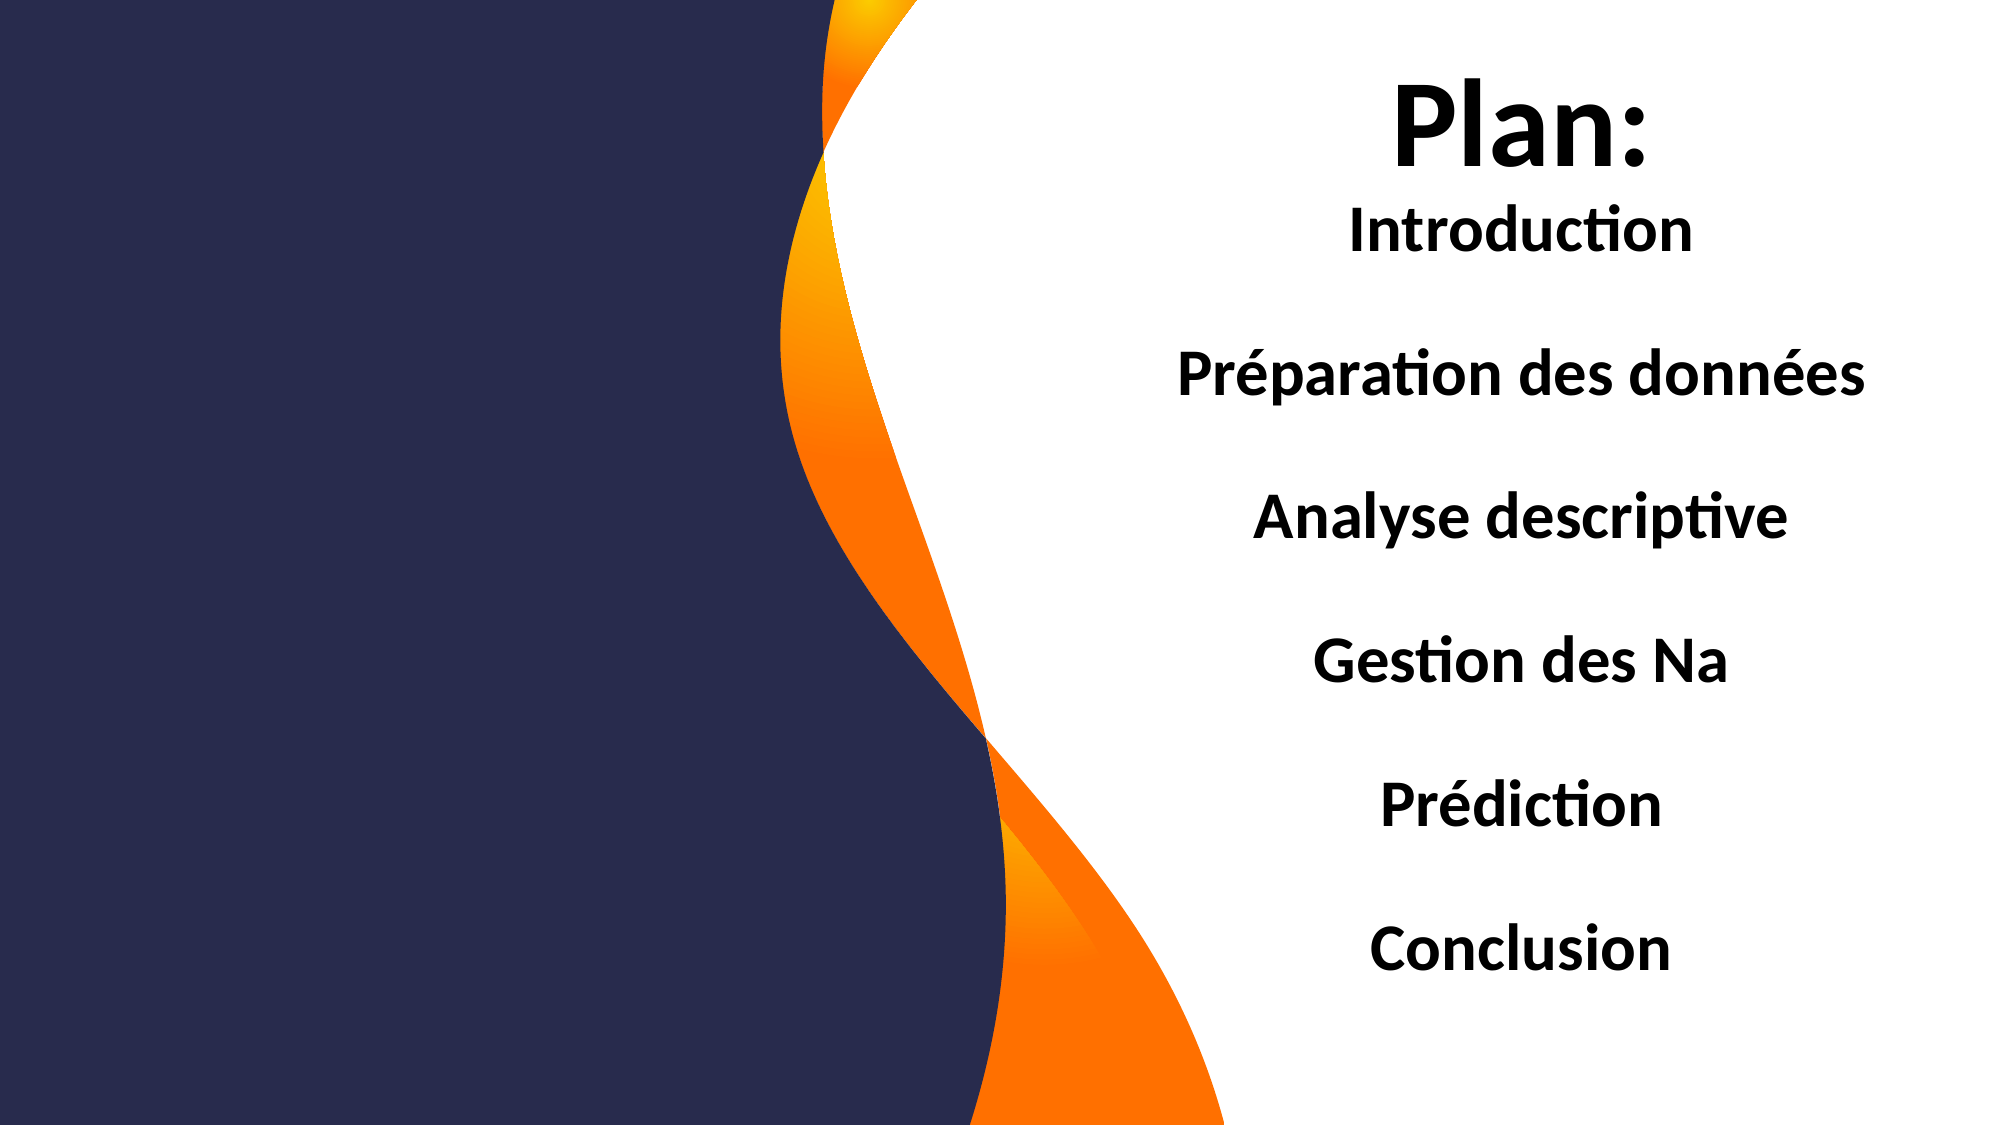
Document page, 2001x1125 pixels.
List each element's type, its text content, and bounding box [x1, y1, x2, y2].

title Plan: Introduction Préparation des données Analyse descriptive Gestion des Na Prédiction Conclusion [1065, 819, 1979, 1093]
